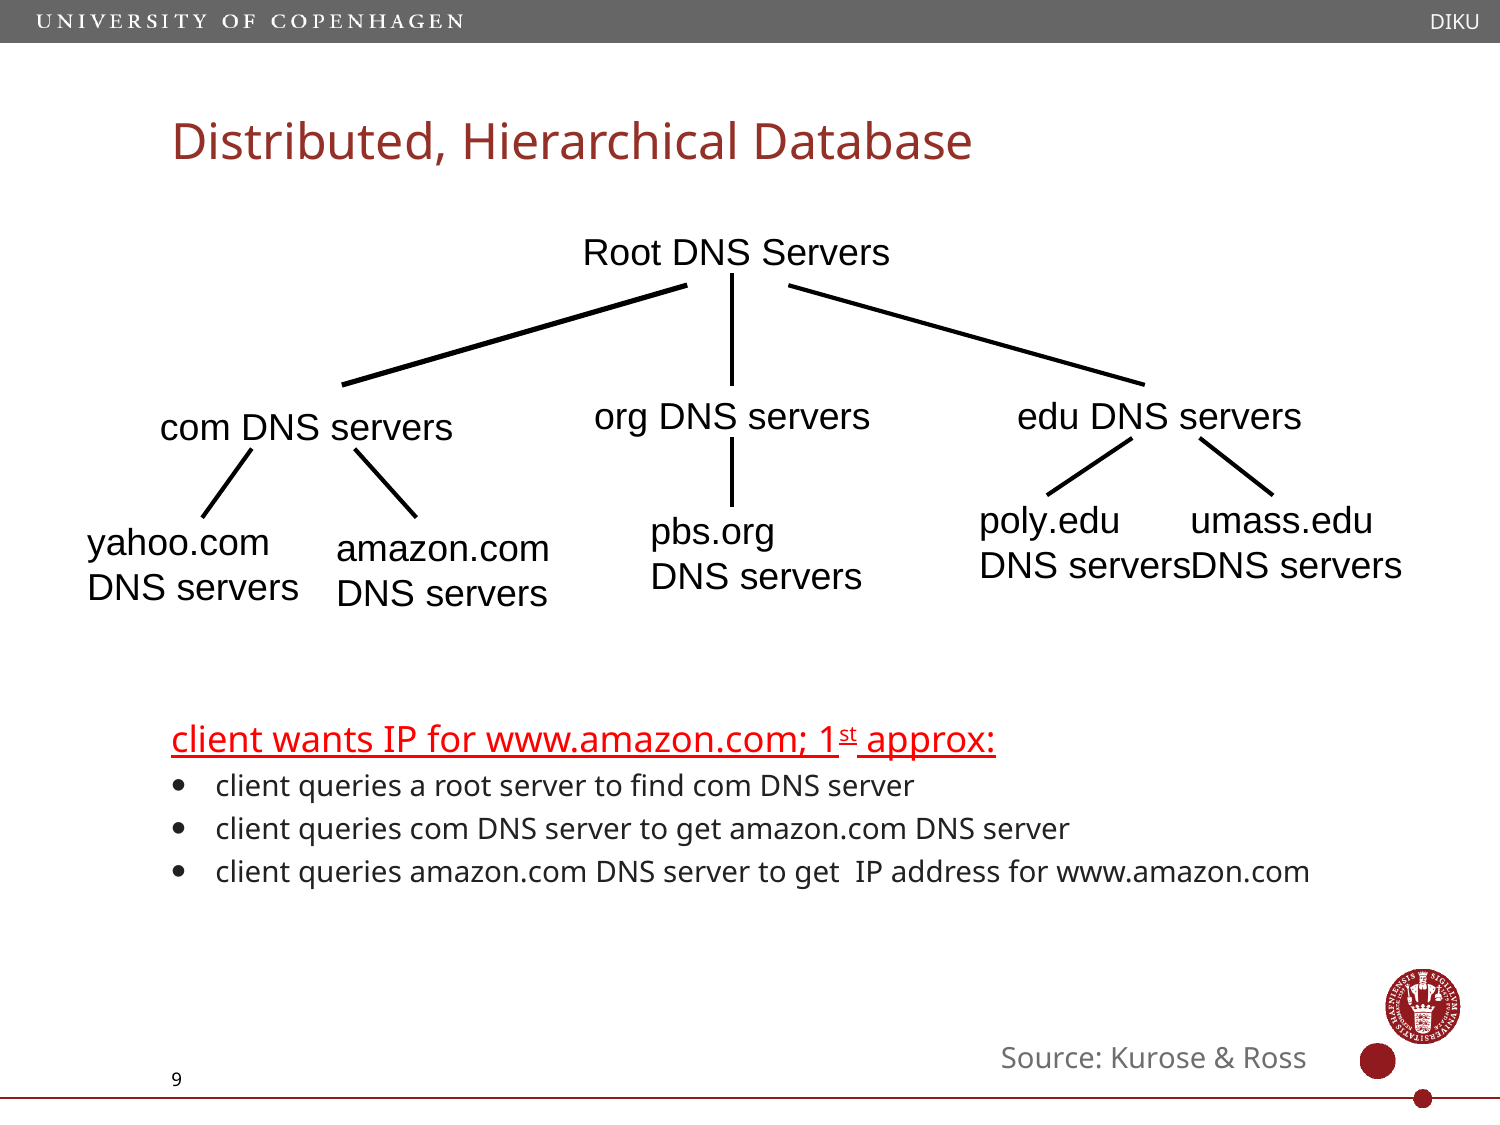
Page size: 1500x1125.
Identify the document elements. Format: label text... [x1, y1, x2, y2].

text_box poly.edu DNS servers [964, 488, 1175, 594]
text_box org DNS servers [579, 384, 886, 445]
title Distributed, Hierarchical Database [171, 75, 1329, 171]
text_box Root DNS Servers [567, 219, 906, 281]
text_box com DNS servers [145, 395, 469, 456]
picture [0, 910, 1500, 1122]
text_box amazon.com DNS servers [321, 515, 566, 622]
list client wants IP for www.amazon.com; 1st approx: client queries a root server to find com DNS server client queries com DNS server to get amazon.com DNS server client queries amazon.com DNS server to get IP address for www.amazon.com [171, 716, 1329, 900]
text_box yahoo.com DNS servers [72, 510, 315, 616]
text_box edu DNS servers [1002, 384, 1317, 445]
text_box umass.edu DNS servers [1175, 488, 1418, 594]
text_box DIKU [469, 0, 1495, 43]
text_box Source: Kurose & Ross [986, 1031, 1376, 1083]
text_box pbs.org DNS servers [635, 499, 878, 605]
text_box <number> [171, 1067, 522, 1092]
